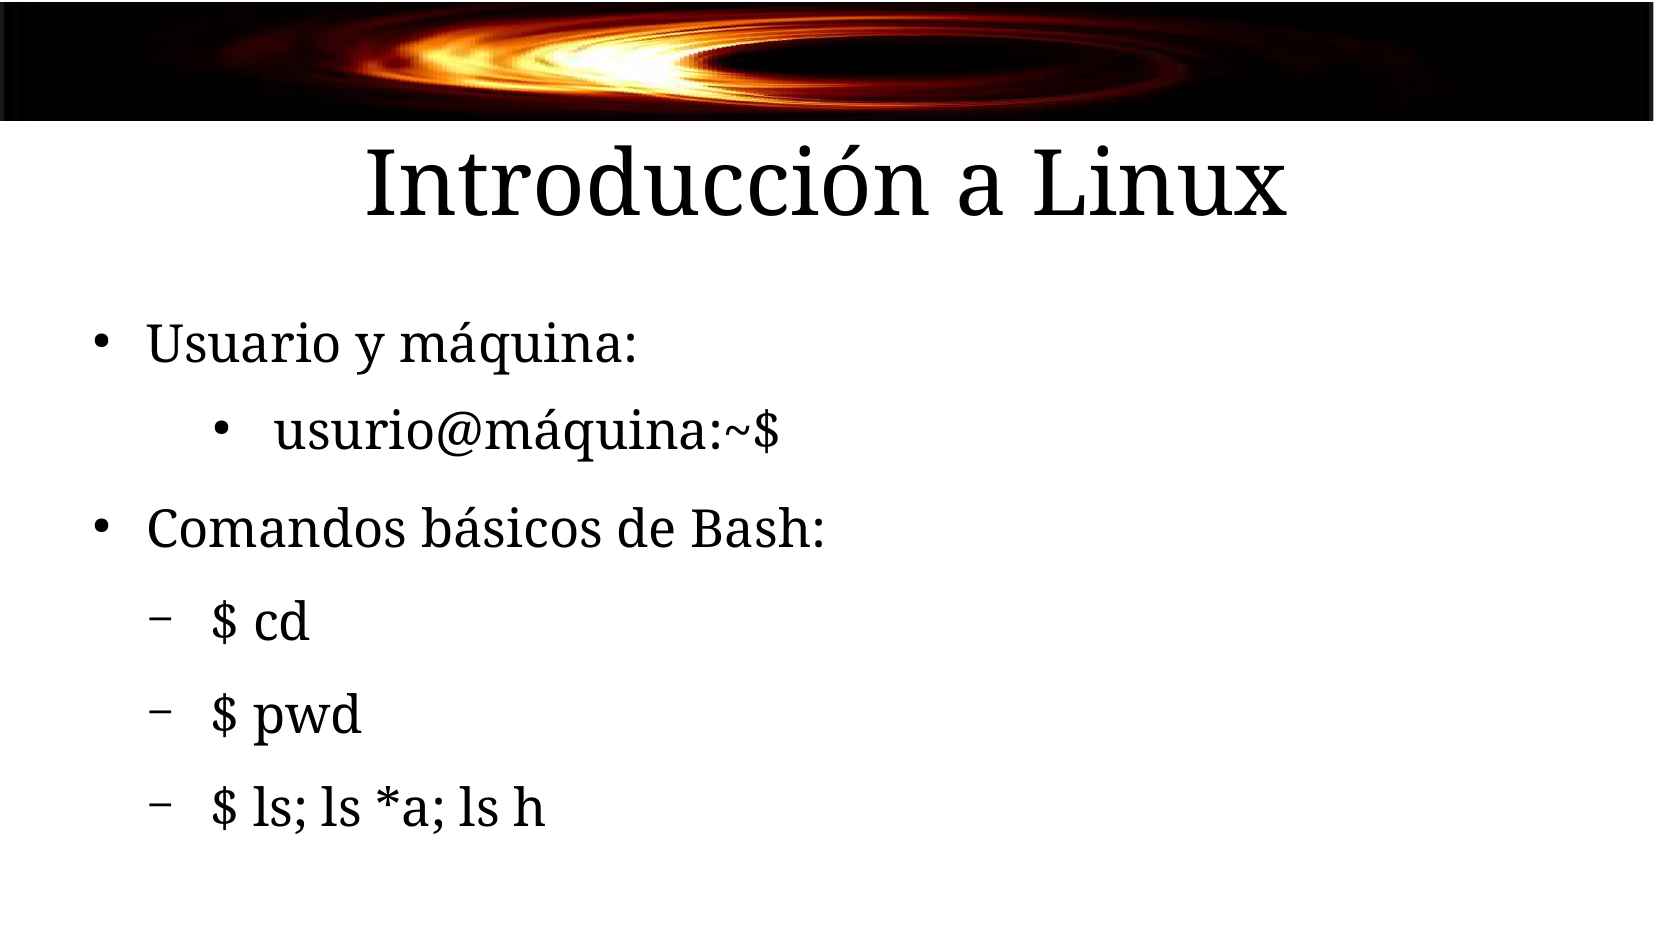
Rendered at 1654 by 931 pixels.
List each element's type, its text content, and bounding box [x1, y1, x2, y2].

picture [0, 2, 1654, 121]
title Introducción a Linux [82, 121, 1571, 258]
list Usuario y máquina: usurio@máquina:~$ Comandos básicos de Bash: $ cd $ pwd $ ls; ls *a; ls h [82, 306, 1571, 846]
